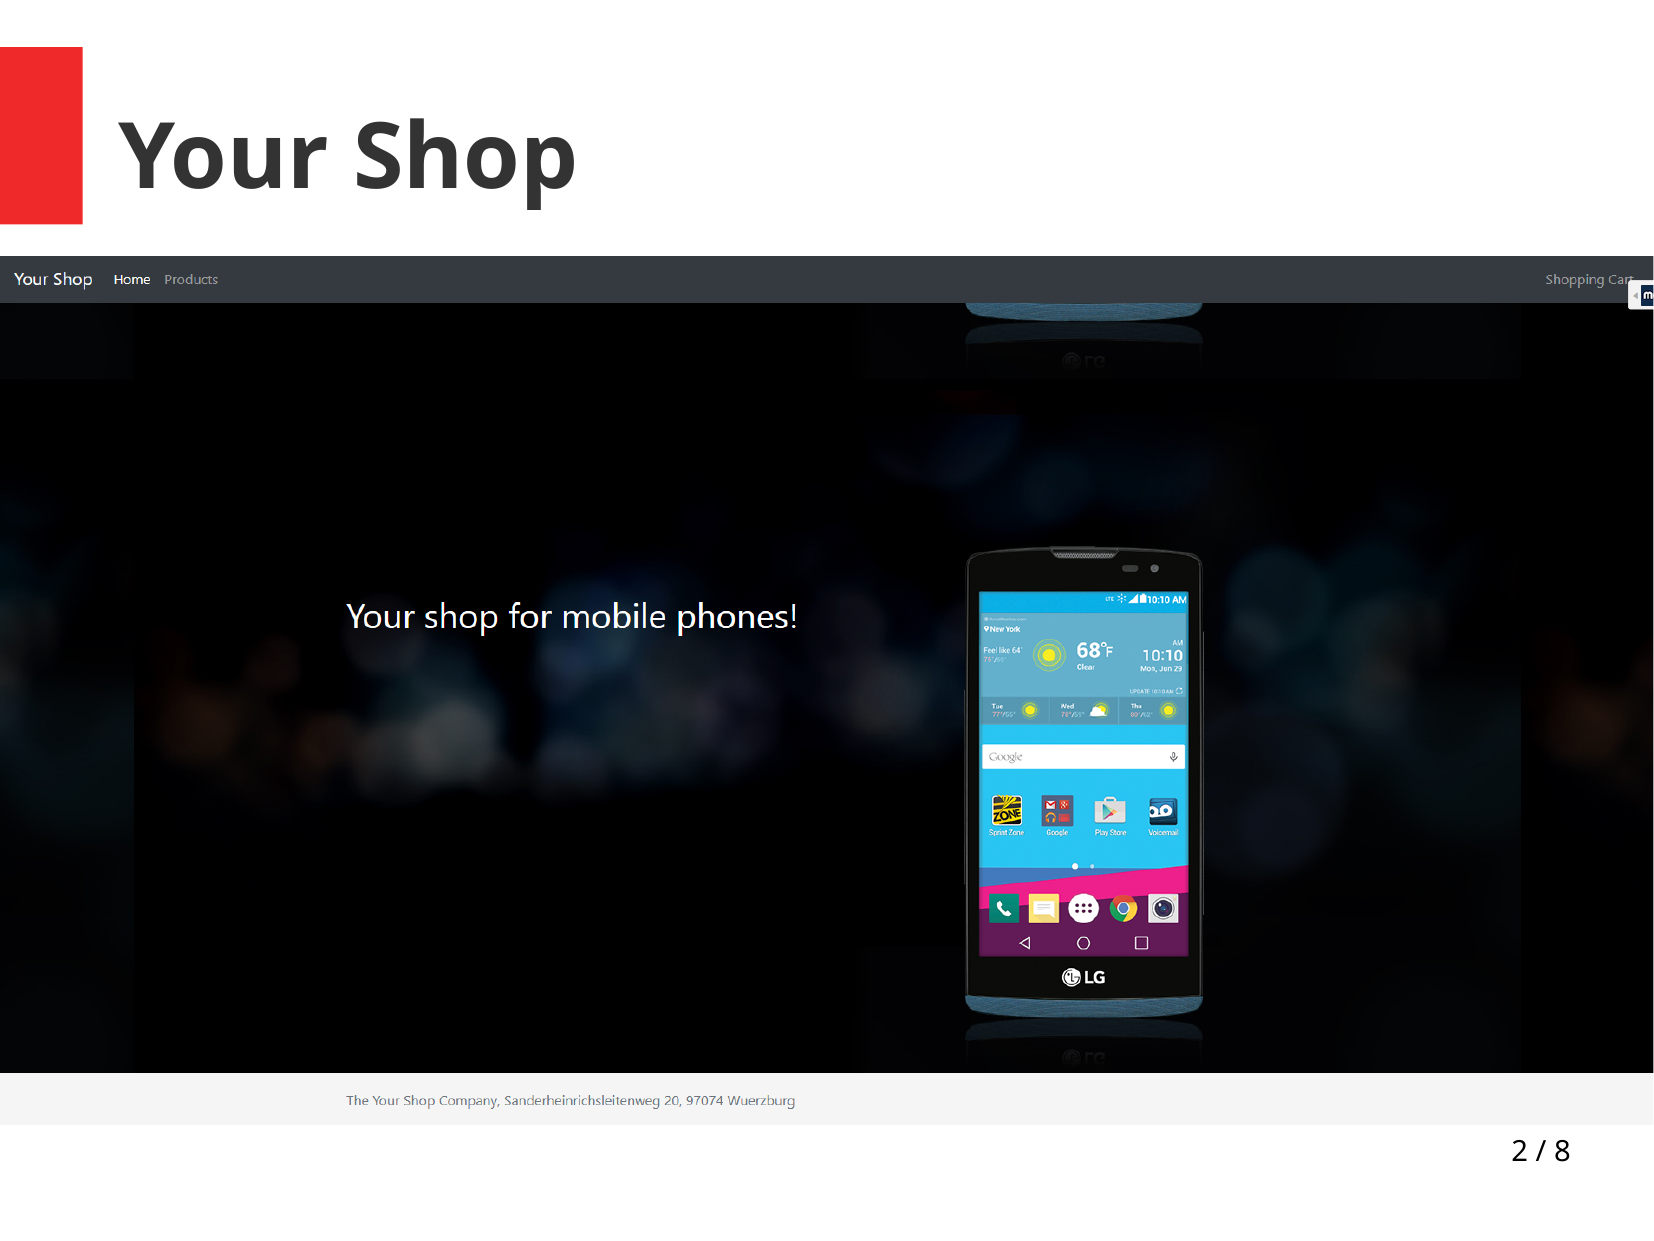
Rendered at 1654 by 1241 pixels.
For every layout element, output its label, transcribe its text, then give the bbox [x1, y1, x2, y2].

title Your Shop [118, 49, 1571, 256]
picture [0, 256, 1654, 1126]
